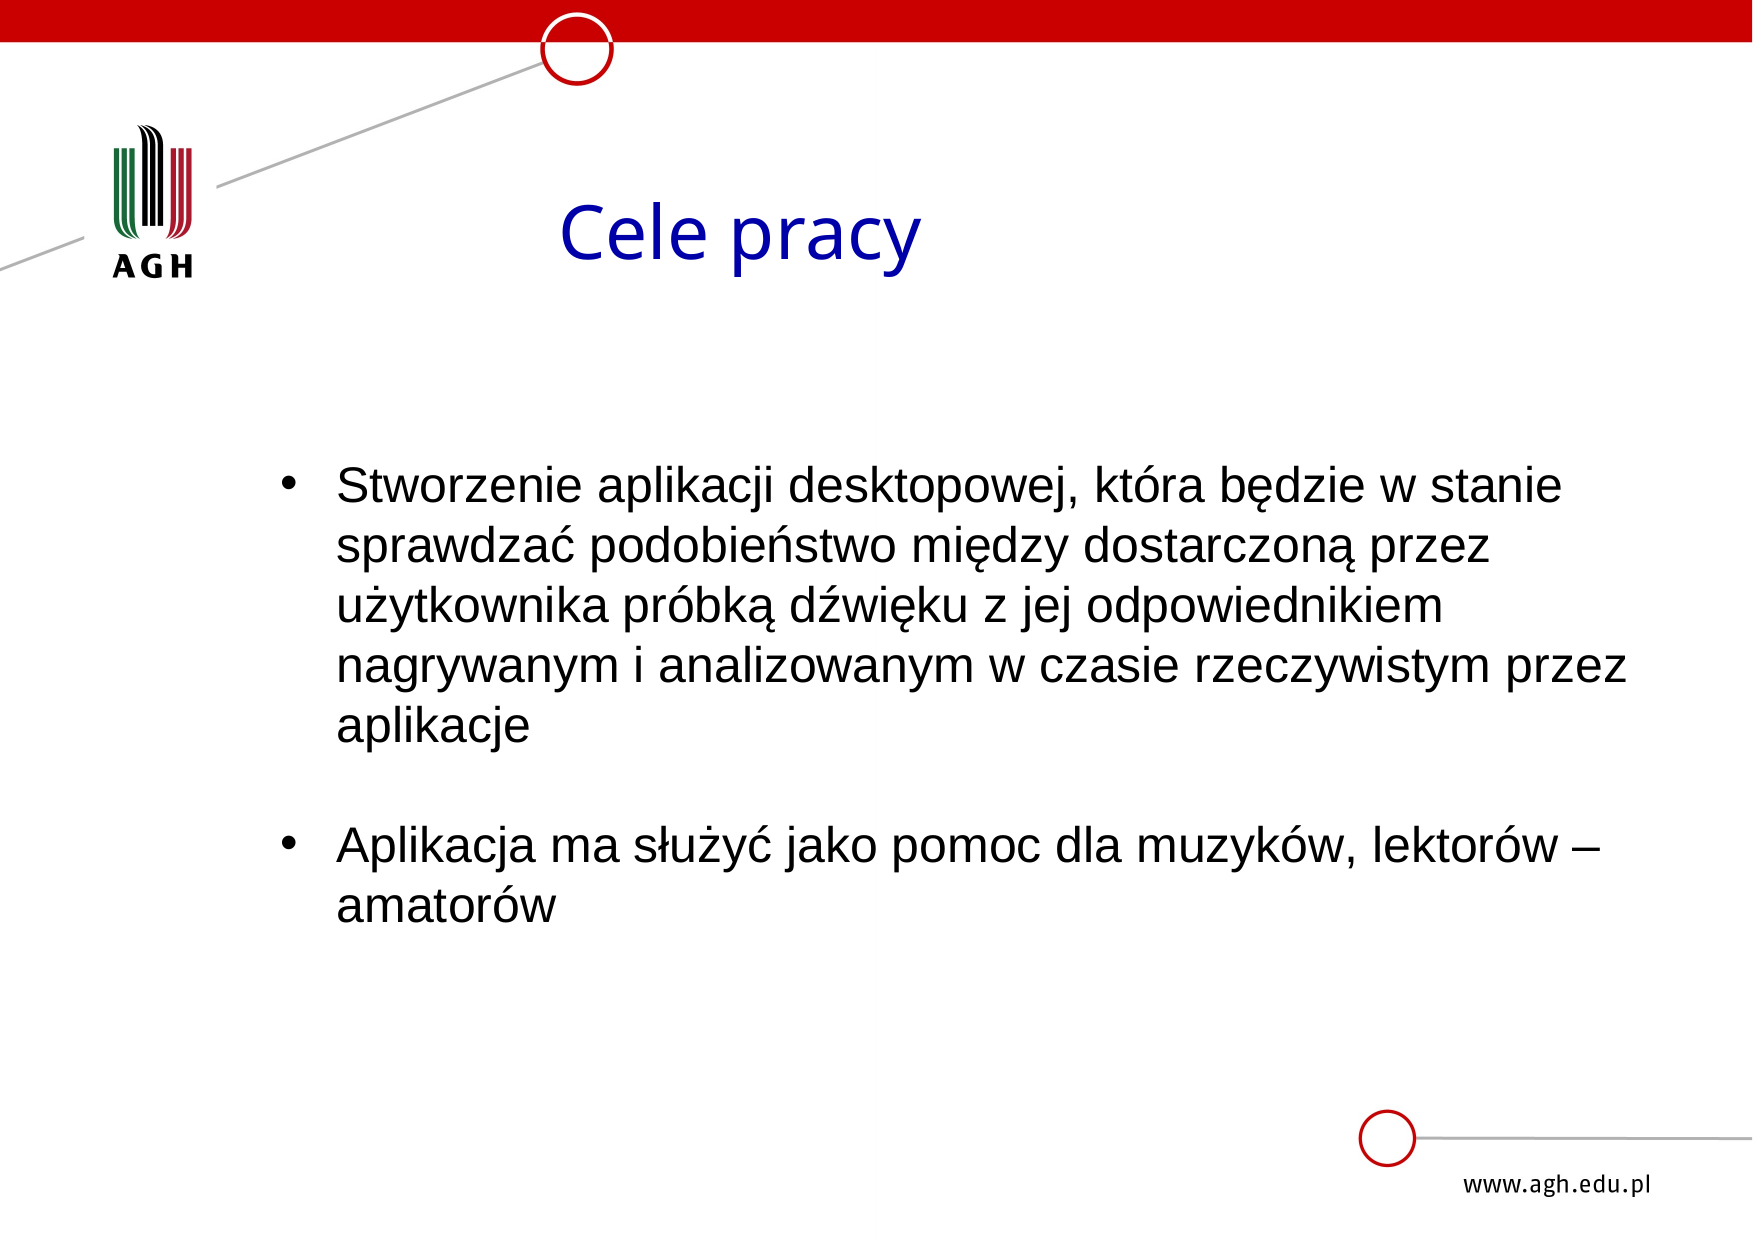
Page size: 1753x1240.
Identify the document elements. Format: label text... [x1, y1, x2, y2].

picture [0, 0, 1753, 1240]
text_box Cele pracy [543, 177, 1713, 282]
text_box Stworzenie aplikacji desktopowej, która będzie w stanie sprawdzać podobieństwo między dostarczoną przez użytkownika próbką dźwięku z jej odpowiednikiem nagrywanym i analizowanym w czasie rzeczywistym przez aplikacje Aplikacja ma służyć jako pomoc dla muzyków, lektorów – amatorów [190, 324, 1644, 940]
